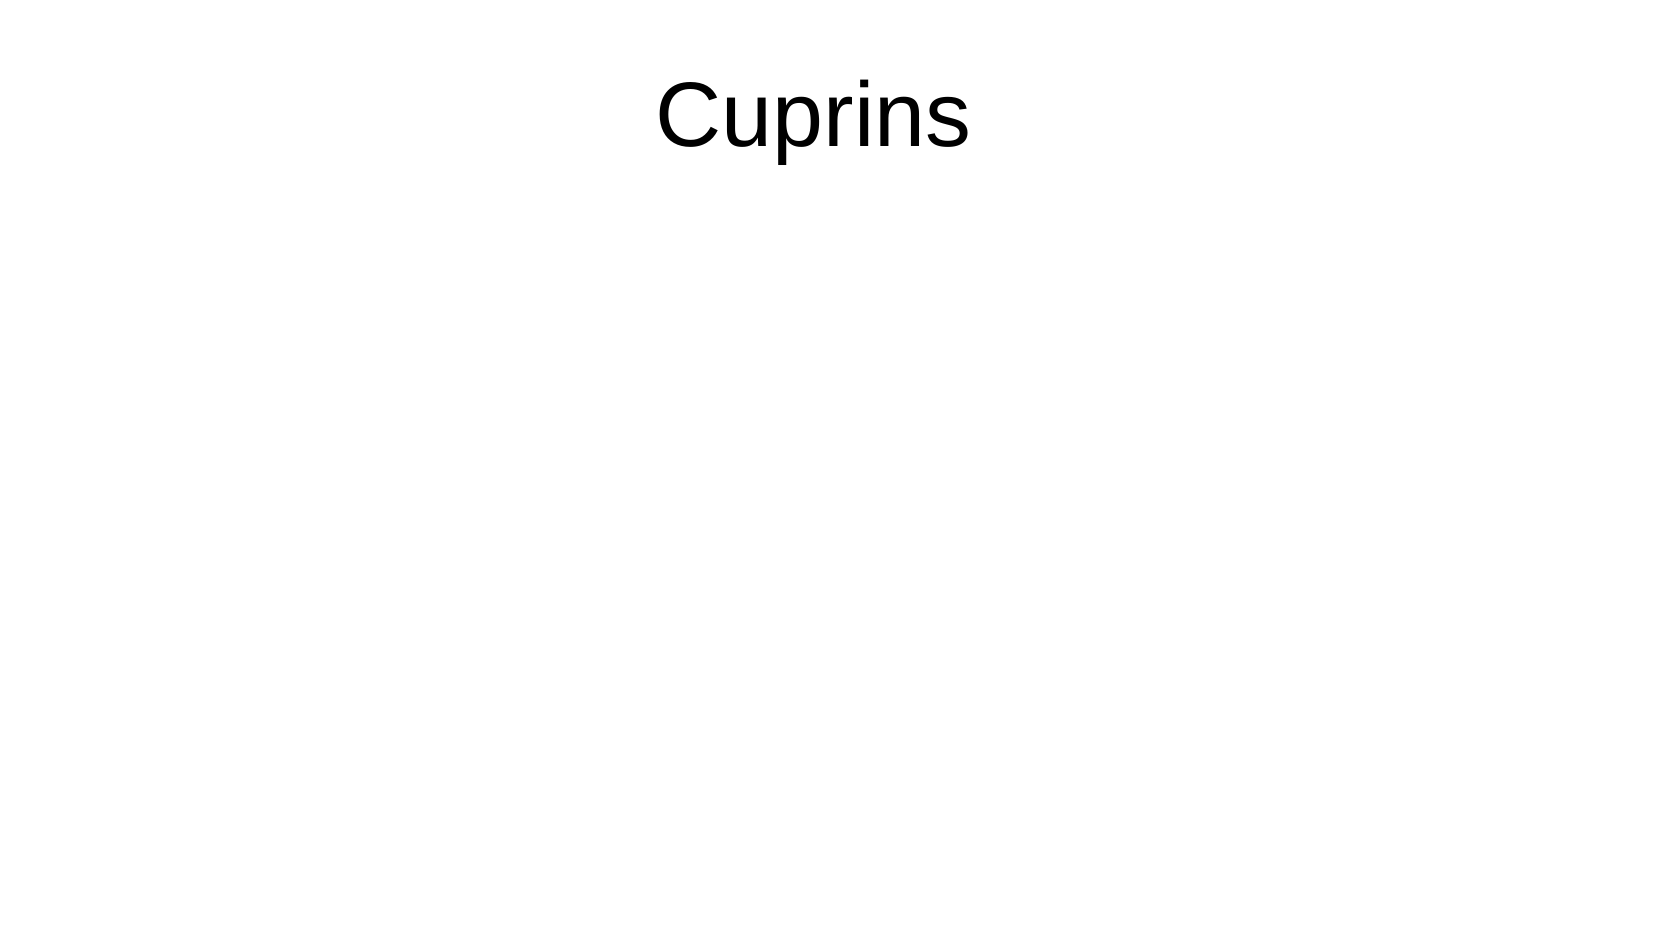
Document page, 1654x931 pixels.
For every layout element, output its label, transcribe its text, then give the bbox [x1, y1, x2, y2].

title Cuprins [82, 37, 1571, 193]
